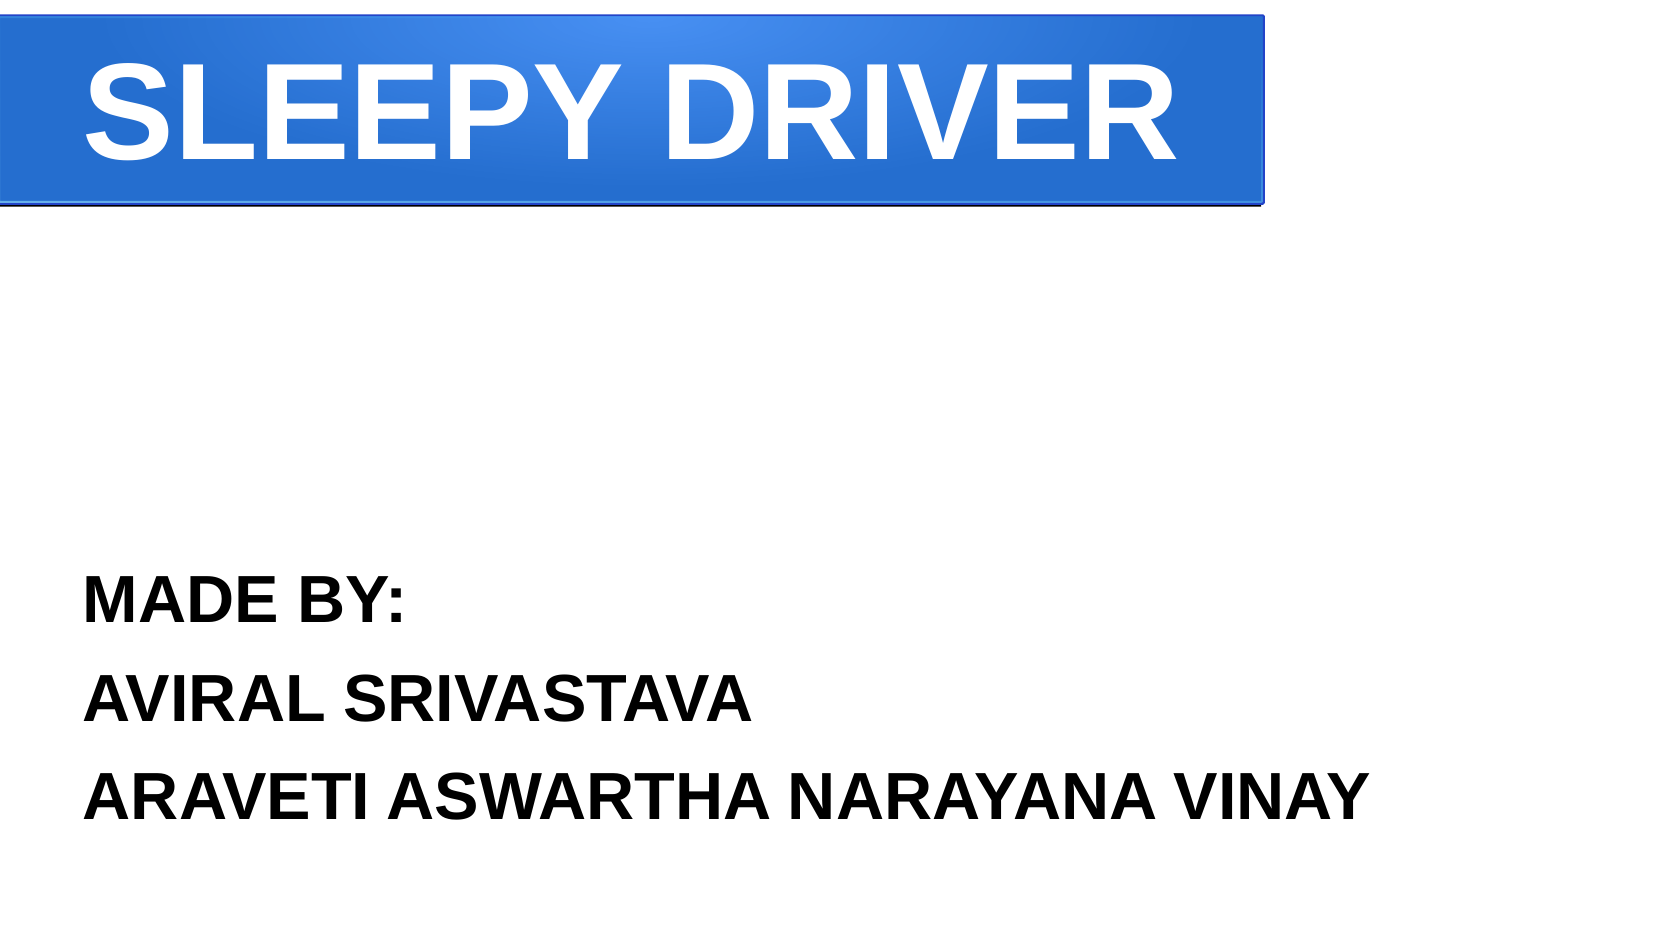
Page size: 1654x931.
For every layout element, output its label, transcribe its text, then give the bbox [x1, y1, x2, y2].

title SLEEPY DRIVER [82, 35, 1235, 190]
list MADE BY: AVIRAL SRIVASTAVA ARAVETI ASWARTHA NARAYANA VINAY [82, 224, 1571, 863]
